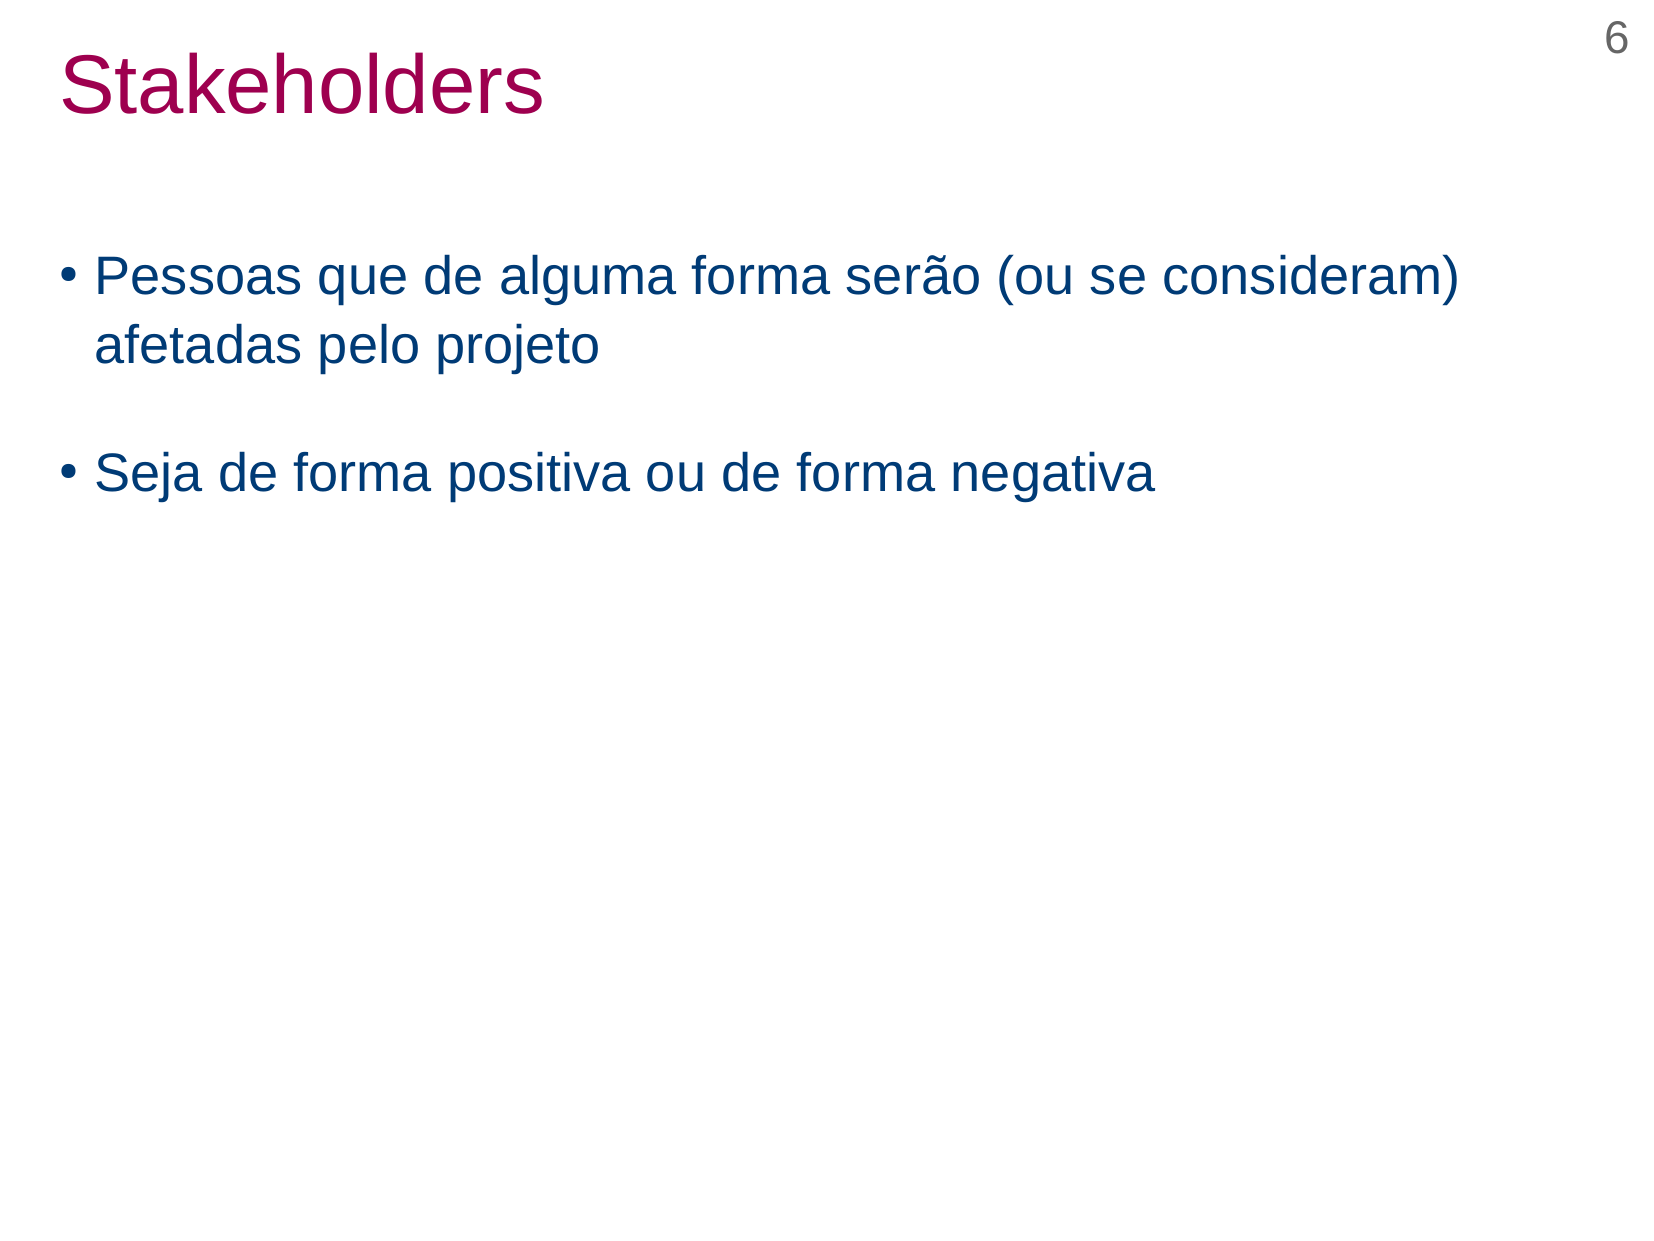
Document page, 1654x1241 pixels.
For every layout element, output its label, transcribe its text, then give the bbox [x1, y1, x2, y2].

title Stakeholders [59, 29, 1595, 148]
list Pessoas que de alguma forma serão (ou se consideram) afetadas pelo projeto Seja de forma positiva ou de forma negativa [59, 236, 1595, 1211]
